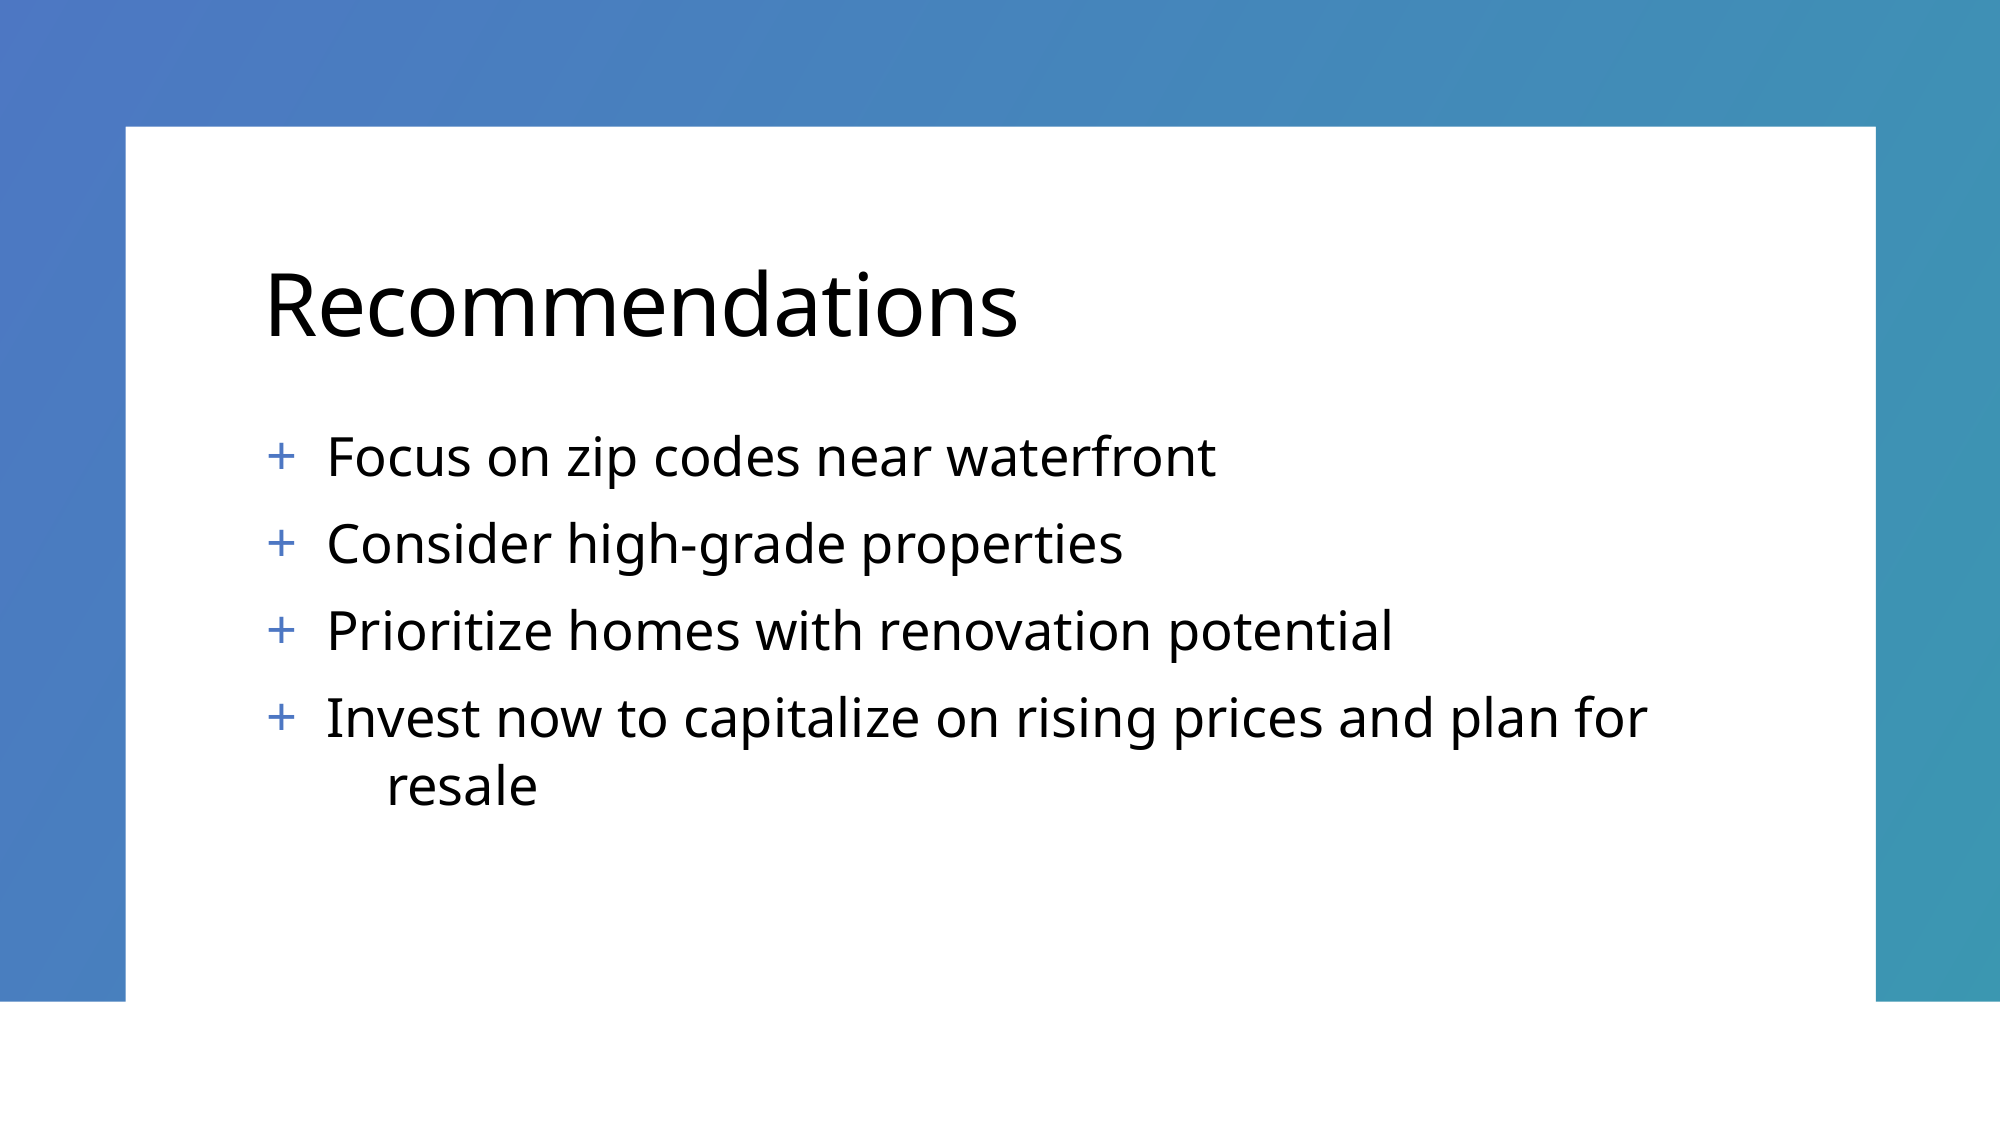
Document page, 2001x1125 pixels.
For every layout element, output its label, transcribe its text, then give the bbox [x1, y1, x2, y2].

list Focus on zip codes near waterfront Consider high-grade properties Prioritize homes with renovation potential Invest now to capitalize on rising prices and plan for resale [250, 411, 1751, 925]
title Recommendations [248, 248, 1749, 470]
